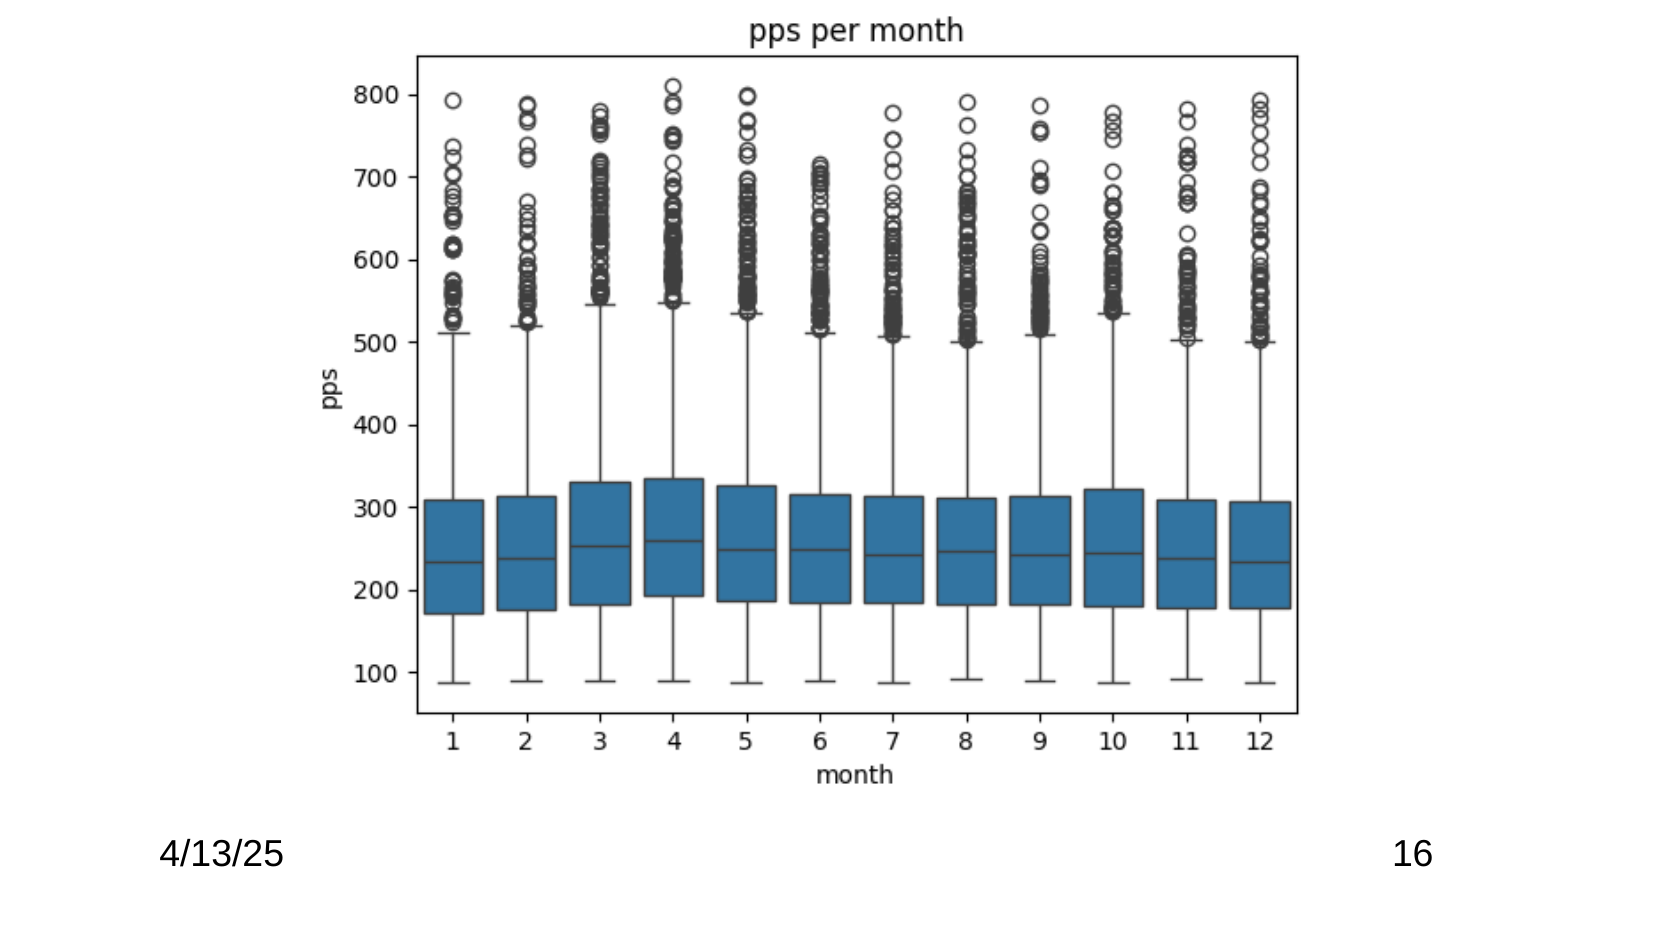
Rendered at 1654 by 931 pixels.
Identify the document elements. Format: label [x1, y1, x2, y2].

picture [300, 0, 1313, 807]
